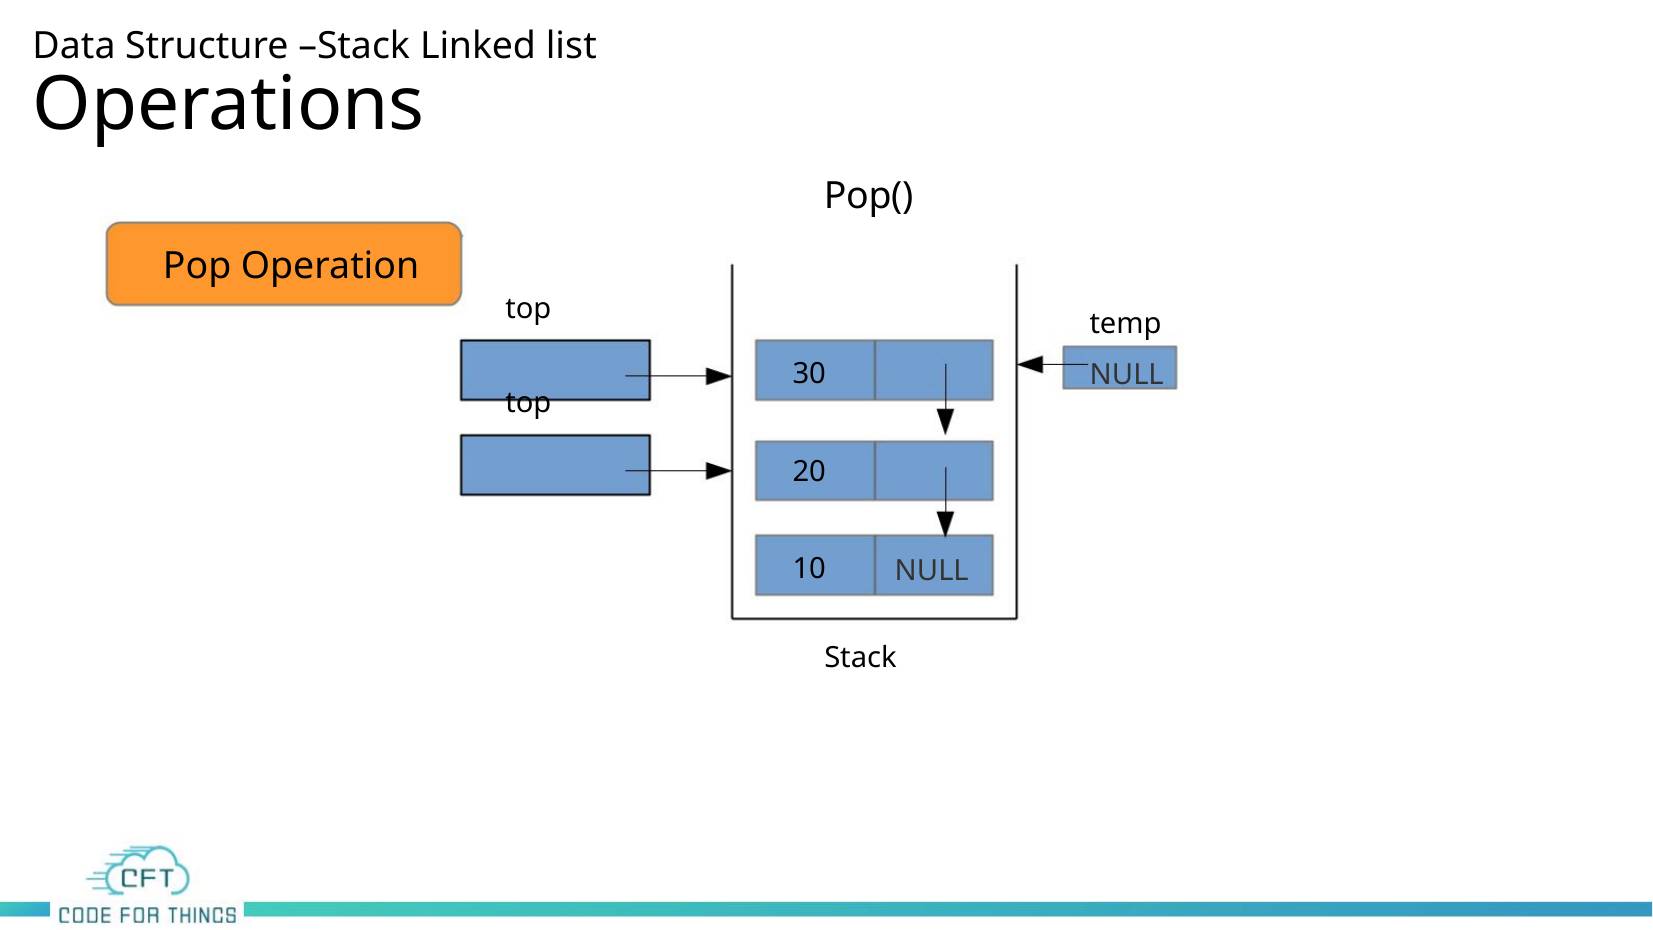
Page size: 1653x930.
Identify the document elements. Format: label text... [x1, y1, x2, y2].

text_box 20 10 [813, 559, 822, 576]
text_box Pop() [874, 190, 886, 206]
text_box Data Structure –Stack Linked list Operations [32, 22, 669, 145]
text_box 30 [792, 355, 855, 390]
text_box [0, 0, 1653, 930]
text_box top [538, 398, 547, 410]
text_box Pop() [823, 171, 948, 216]
text_box top [505, 290, 579, 325]
text_box top [538, 304, 547, 316]
text_box Pop Operation [162, 243, 430, 286]
text_box top [505, 384, 579, 419]
text_box NULL Stack [824, 552, 996, 674]
text_box temp NULL [1089, 305, 1192, 391]
text_box 20 10 [792, 453, 855, 585]
